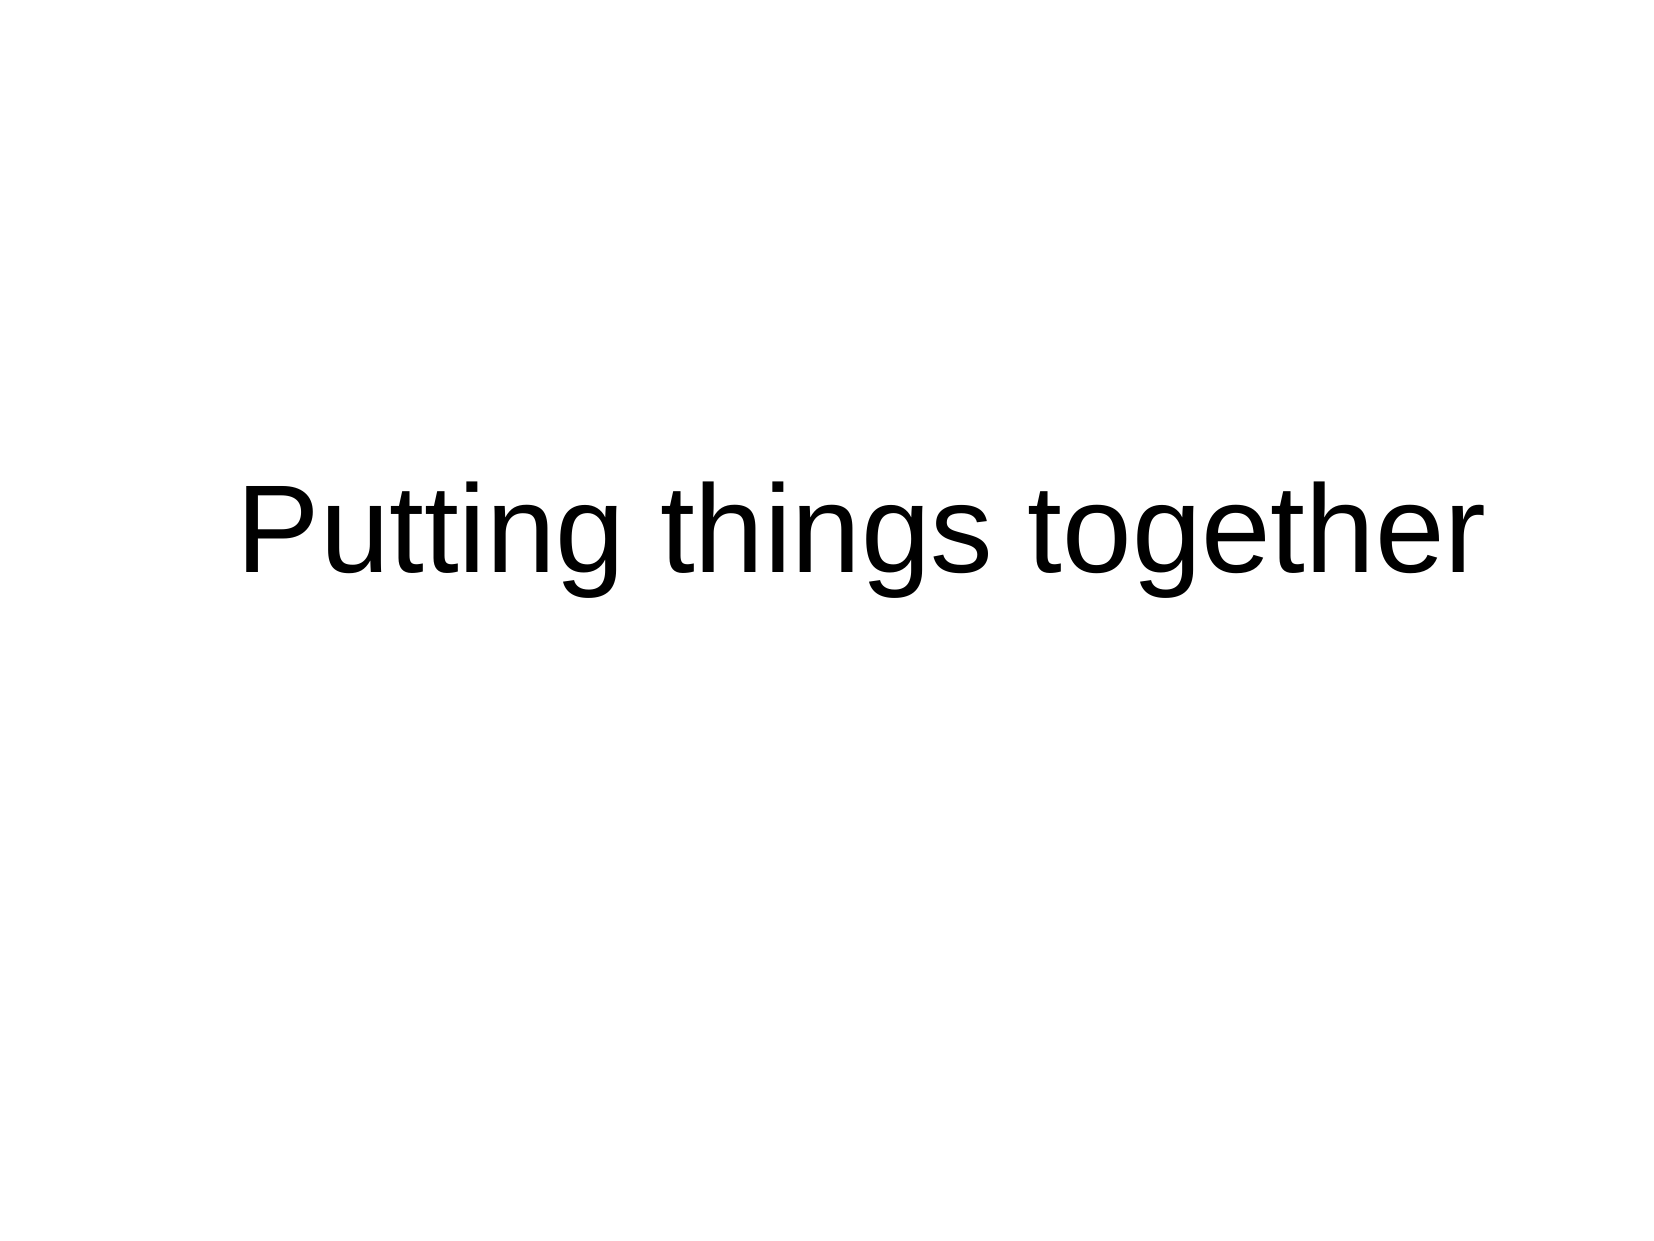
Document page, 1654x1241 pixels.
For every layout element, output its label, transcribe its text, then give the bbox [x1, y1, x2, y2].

list Putting things together [82, 290, 1571, 1010]
